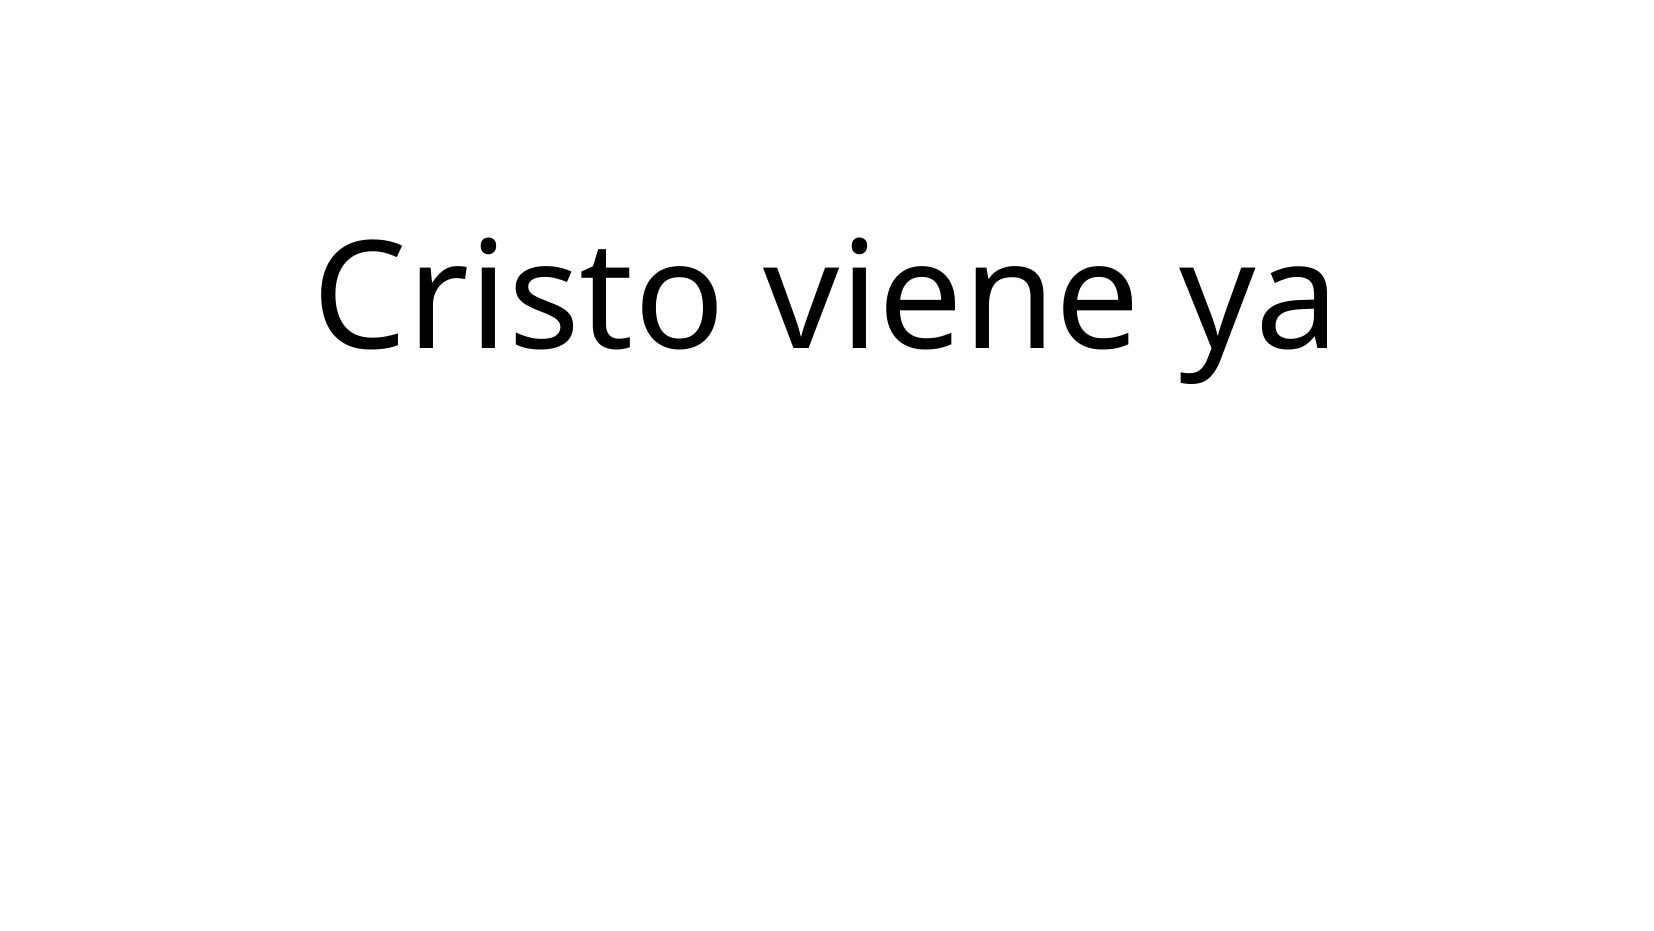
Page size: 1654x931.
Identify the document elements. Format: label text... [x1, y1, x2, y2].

title Cristo viene ya [0, 184, 1654, 397]
